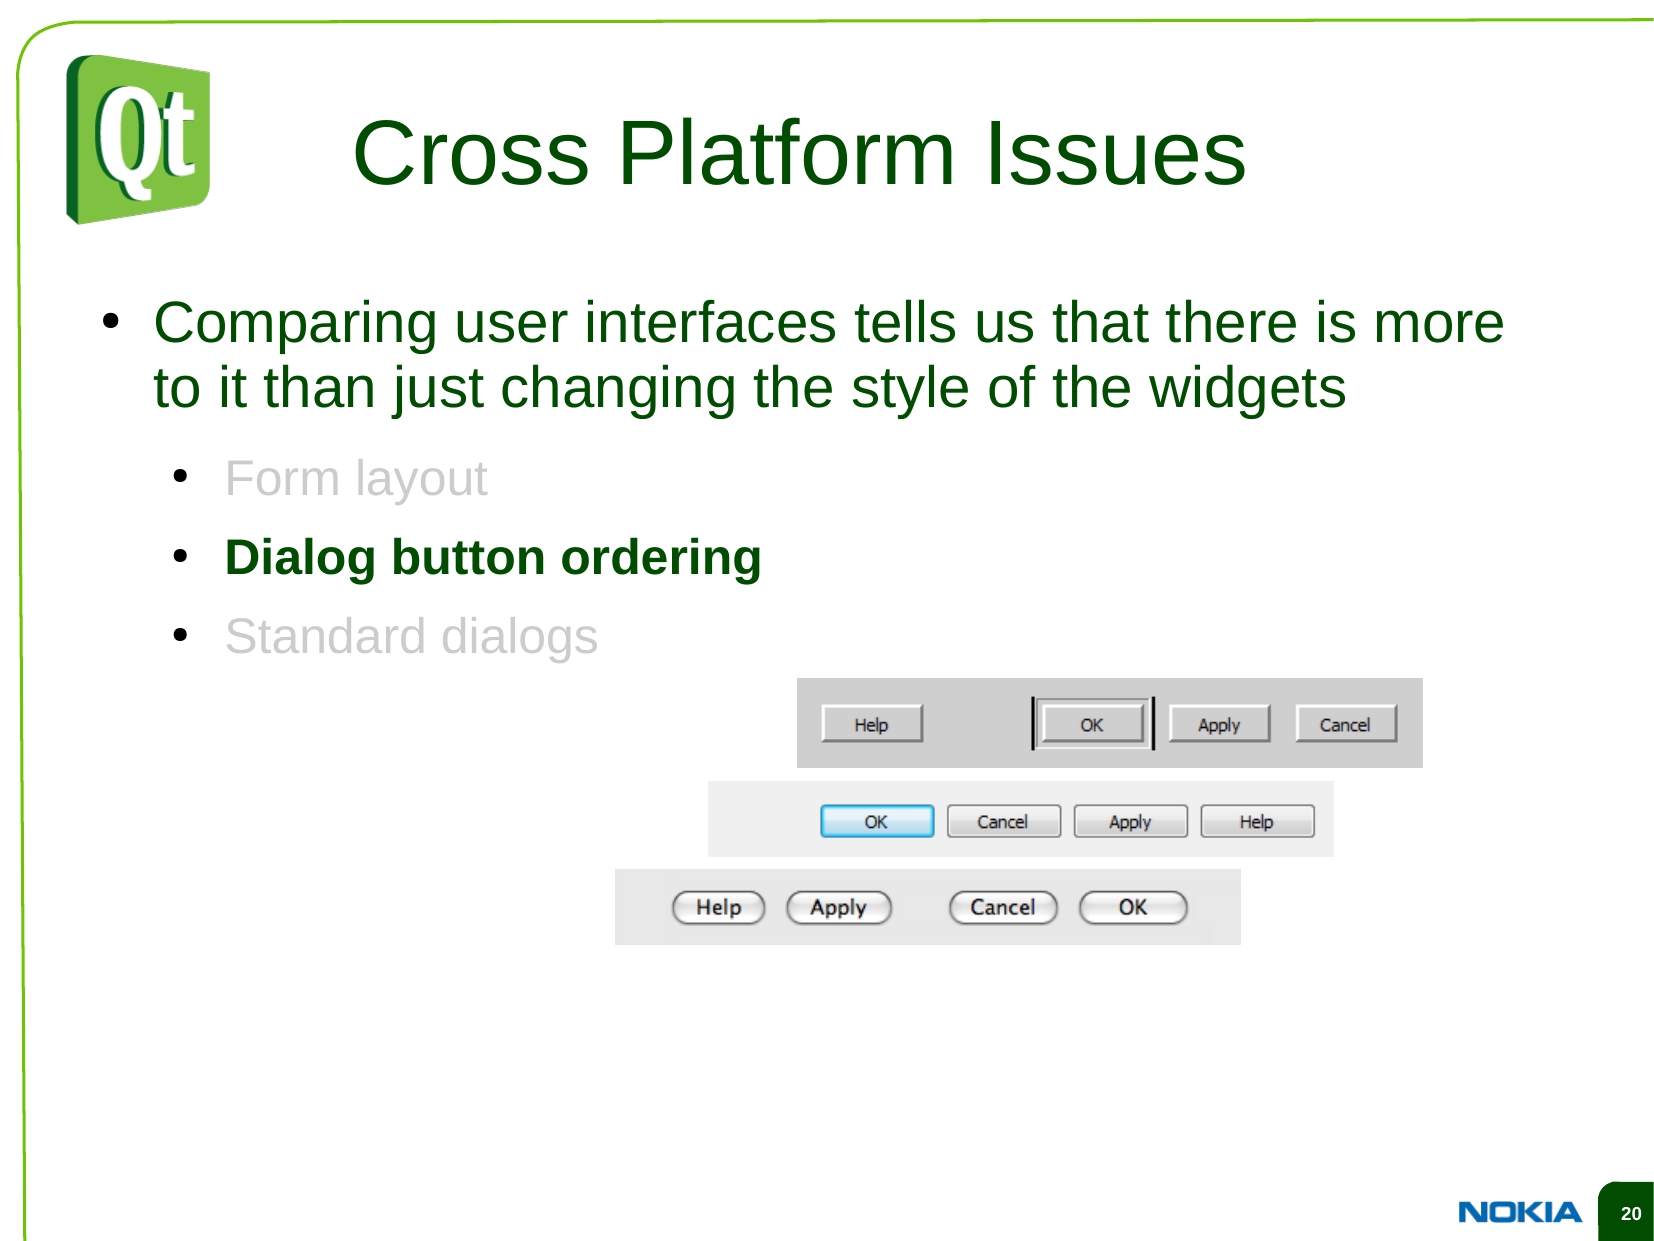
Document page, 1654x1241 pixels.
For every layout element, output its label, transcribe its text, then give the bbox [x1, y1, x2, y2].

picture [797, 678, 1423, 768]
title Cross Platform Issues [263, 49, 1339, 257]
picture [1459, 1201, 1583, 1223]
picture [615, 869, 1241, 945]
picture [66, 55, 210, 225]
list Comparing user interfaces tells us that there is more to it than just changing the style of the widgets Form layout Dialog button ordering Standard dialogs [82, 290, 1571, 1094]
picture [708, 781, 1334, 857]
